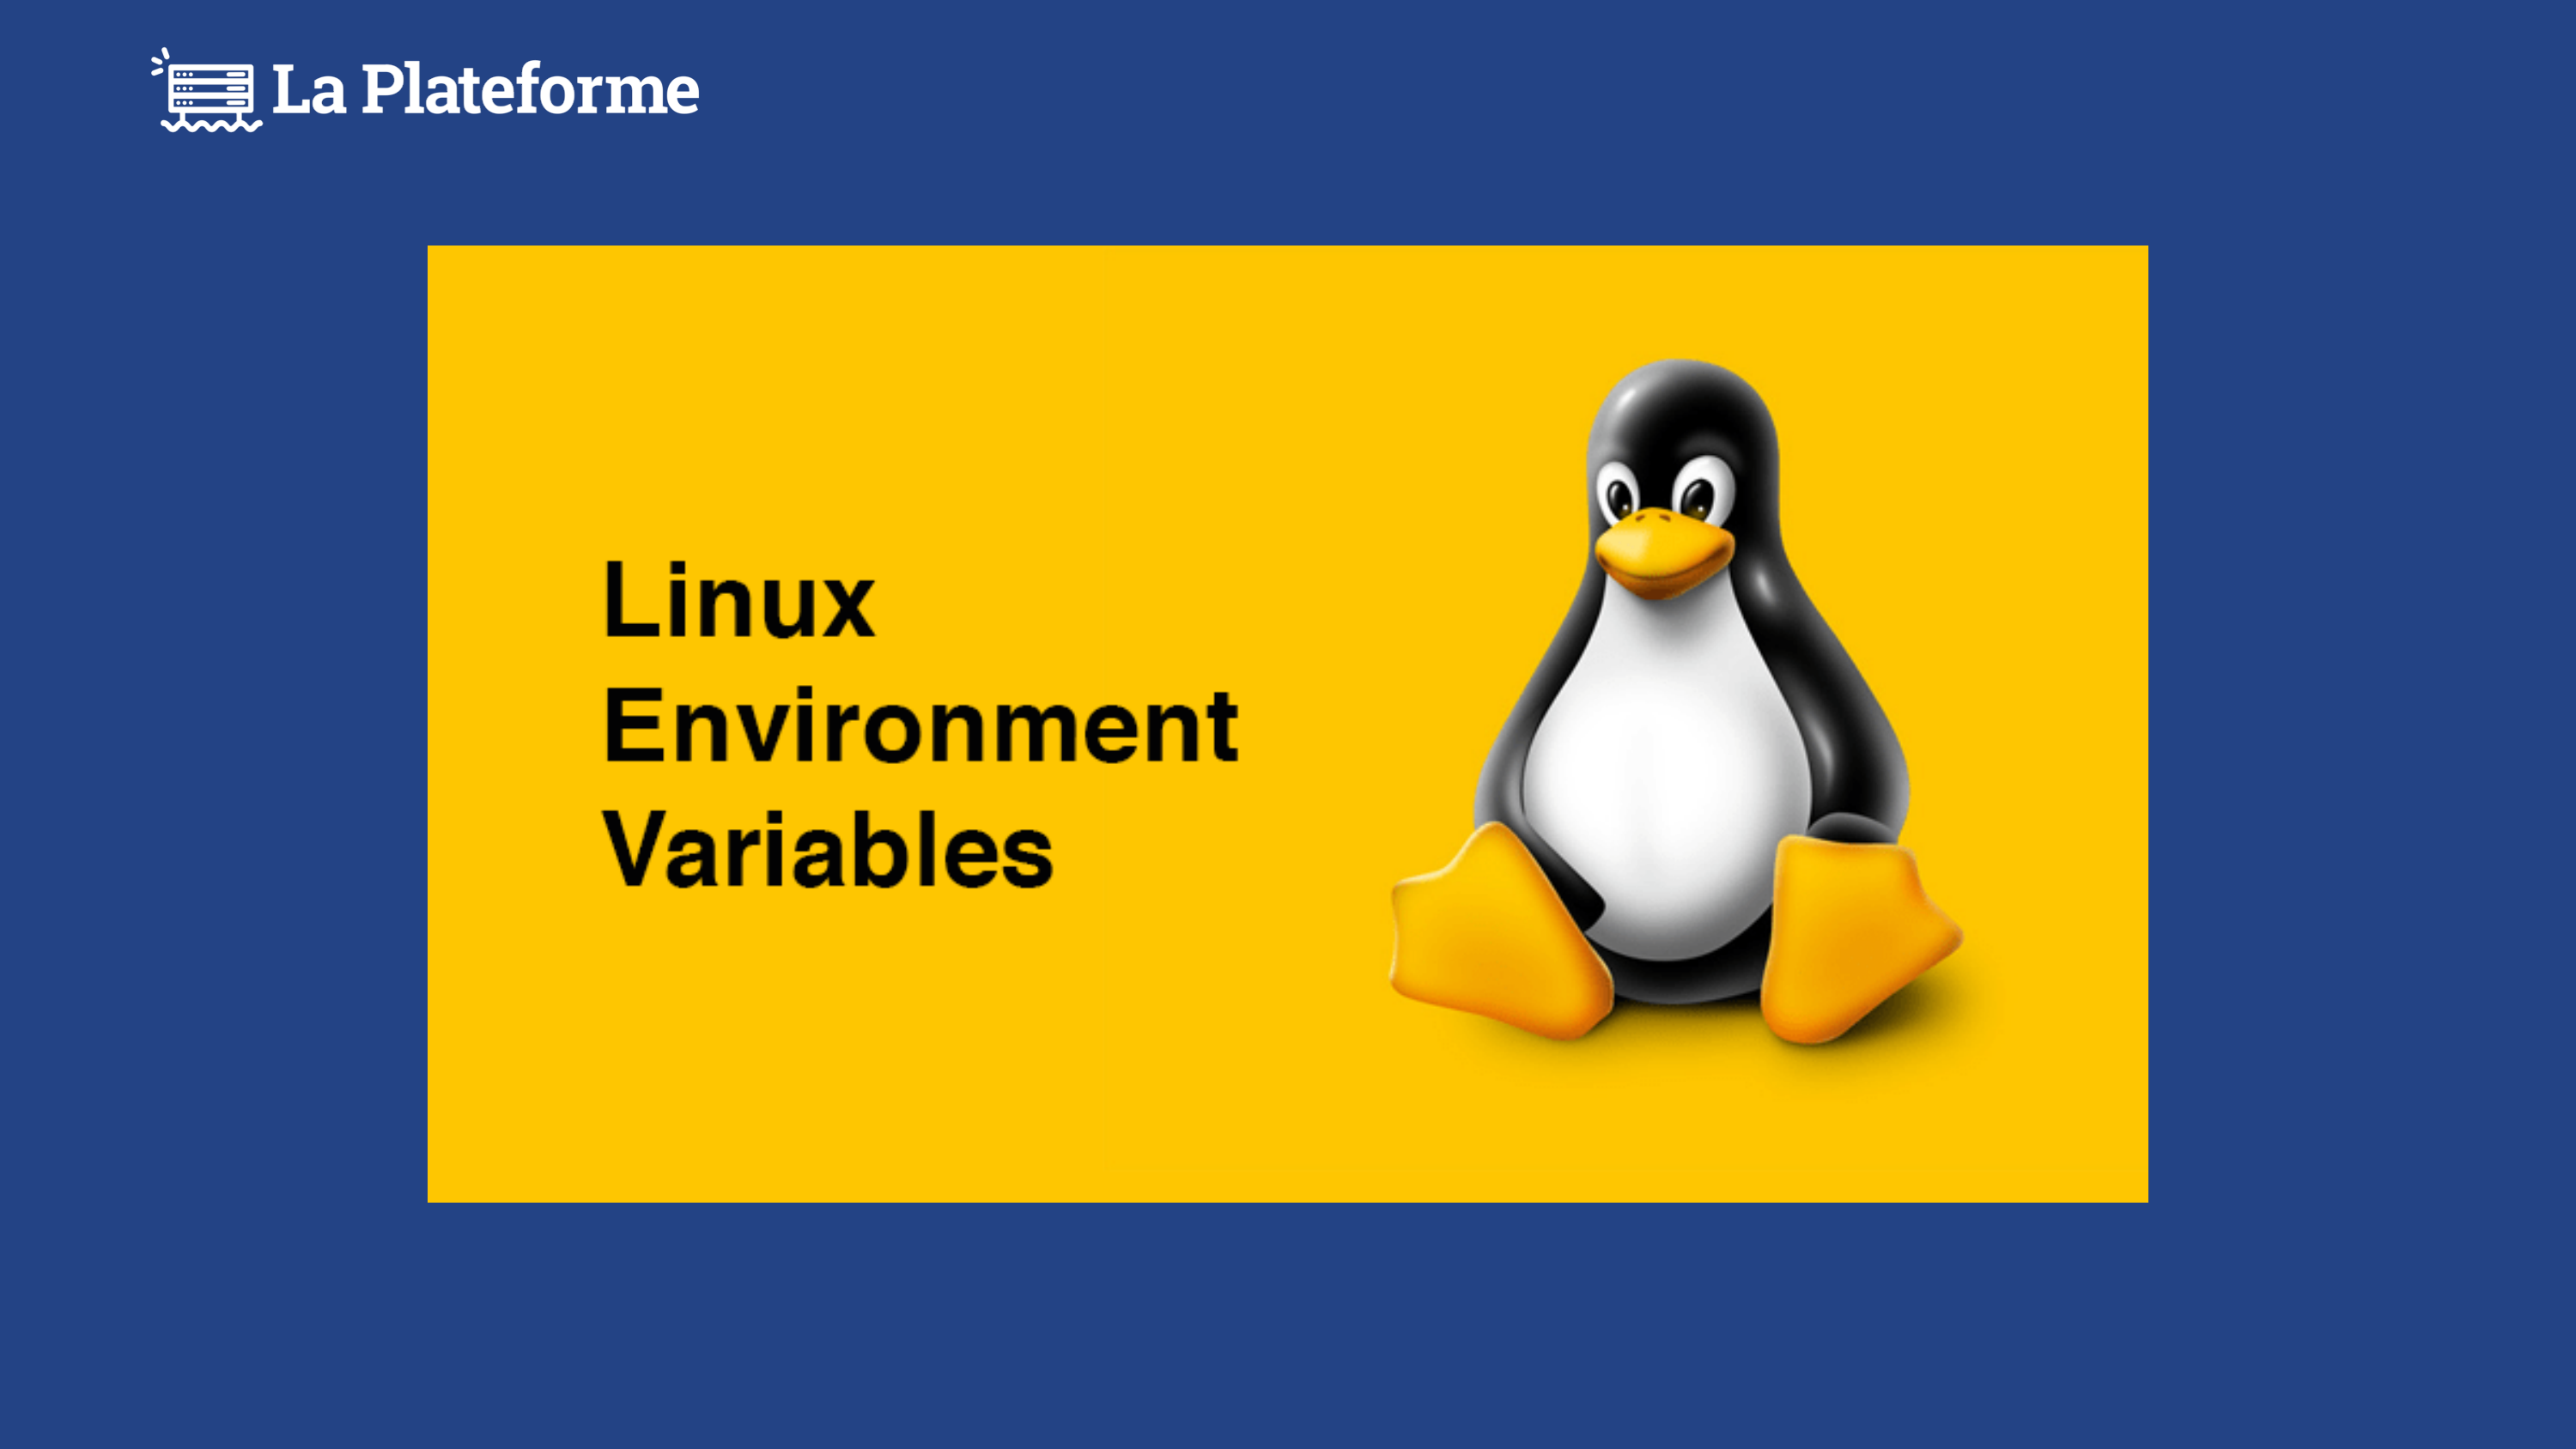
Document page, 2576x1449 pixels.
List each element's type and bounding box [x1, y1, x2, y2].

picture [141, 0, 2148, 1203]
